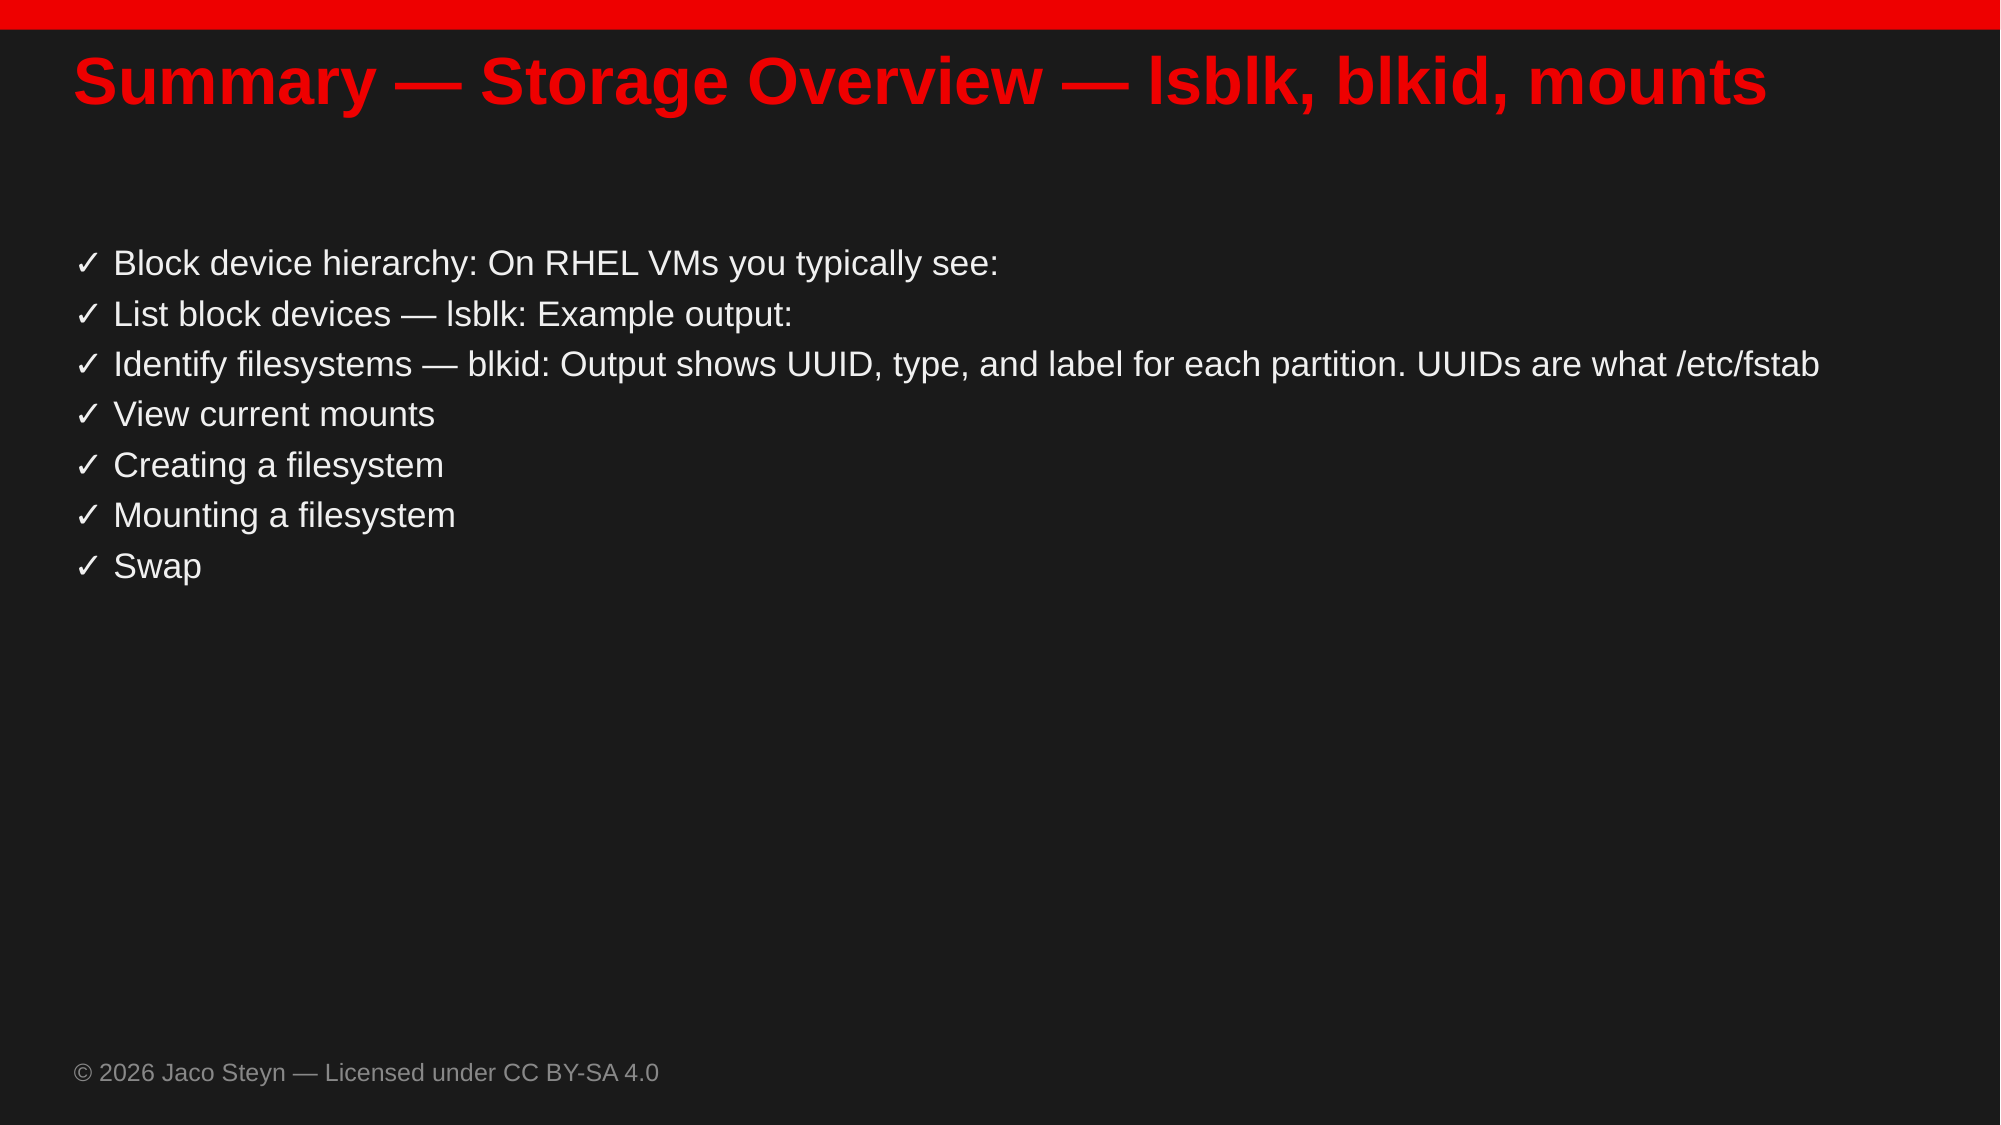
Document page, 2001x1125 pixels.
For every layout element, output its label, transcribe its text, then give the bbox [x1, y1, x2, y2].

text_box Summary — Storage Overview — lsblk, blkid, mounts [59, 36, 1942, 208]
text_box ✓ Block device hierarchy: On RHEL VMs you typically see: ✓ List block devices — lsblk: Example output: ✓ Identify filesystems — blkid: Output shows UUID, type, and label for each partition. UUIDs are what /etc/fstab ✓ View current mounts ✓ Creating a filesystem ✓ Mounting a filesystem ✓ Swap [59, 236, 1942, 1037]
text_box [0, 0, 2001, 30]
text_box © 2026 Jaco Steyn — Licensed under CC BY-SA 4.0 [59, 1051, 1942, 1093]
